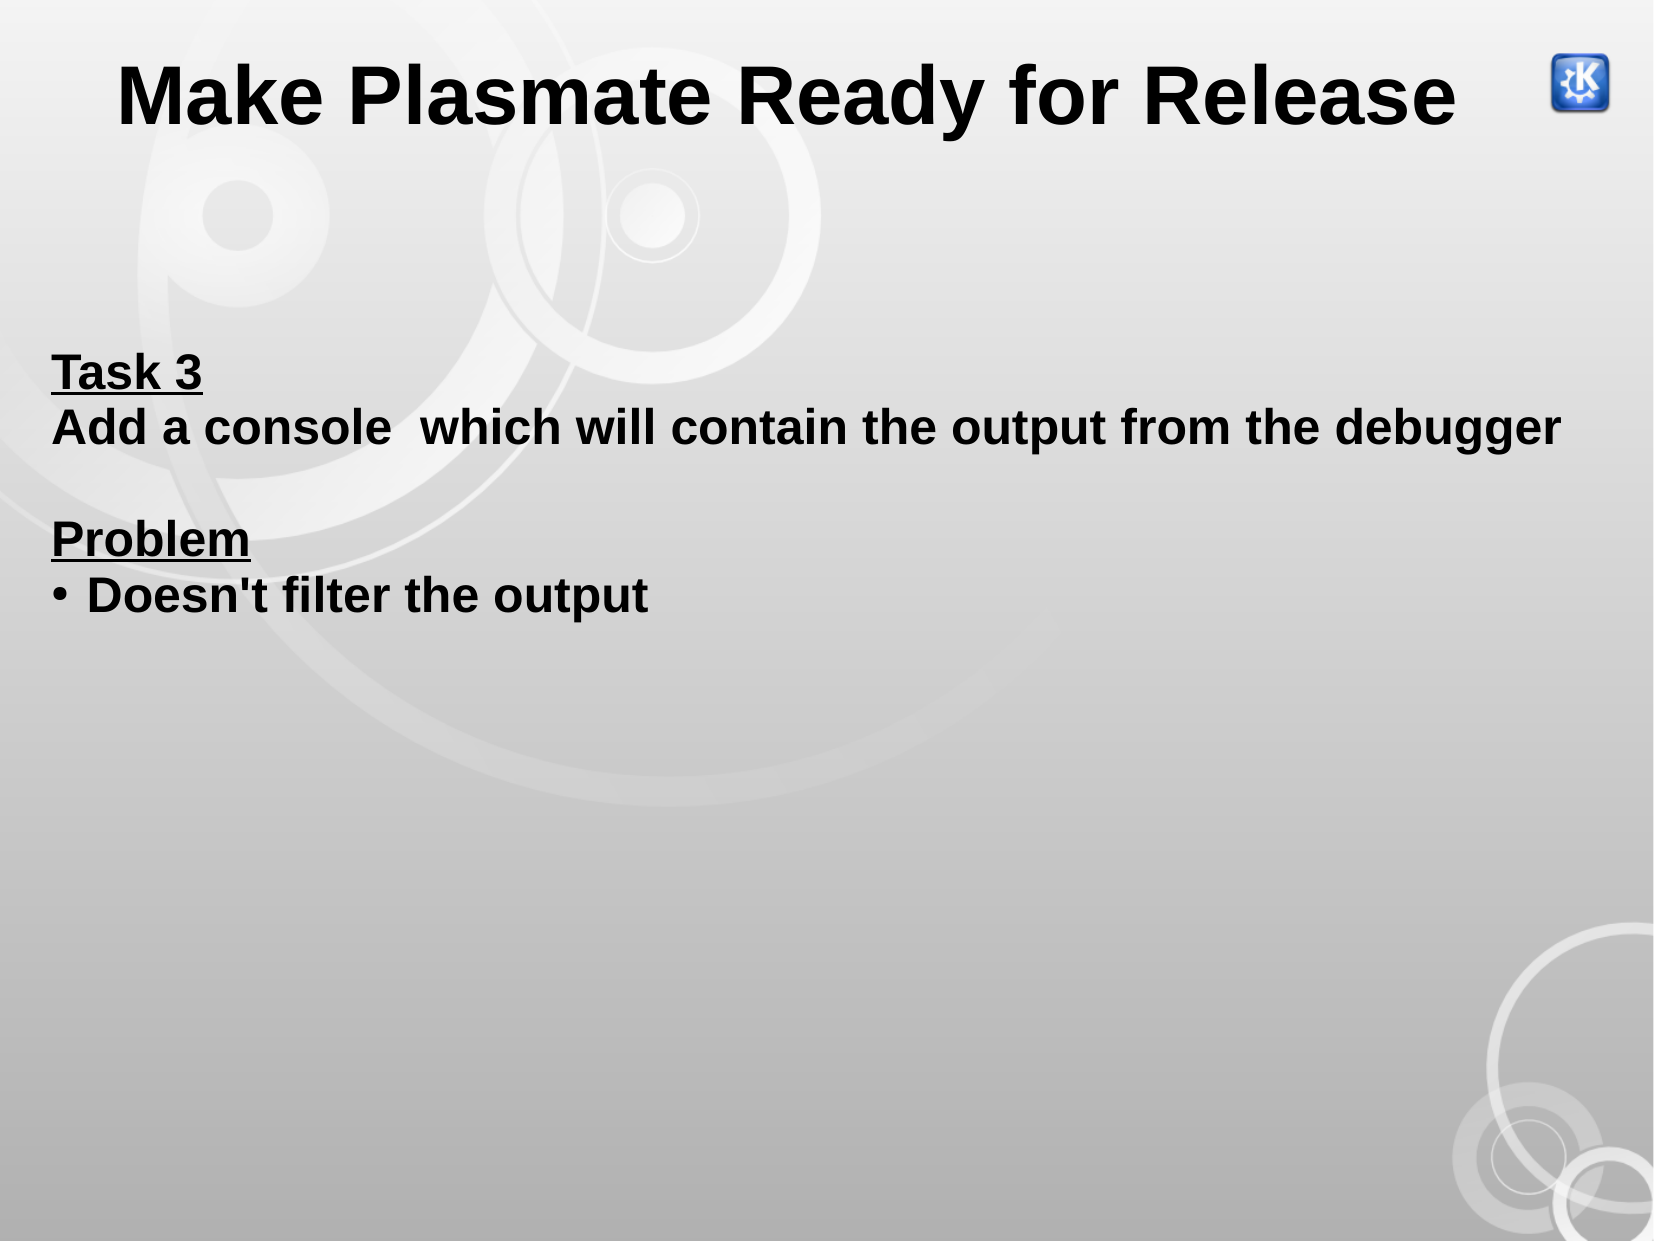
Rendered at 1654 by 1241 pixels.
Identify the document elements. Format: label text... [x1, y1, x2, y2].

picture [0, 0, 1654, 1241]
text_box Make Plasmate Ready for Release [15, 41, 1561, 150]
text_box Task 3 Add a console which will contain the output from the debugger Problem Doesn't filter the output [36, 225, 1642, 886]
